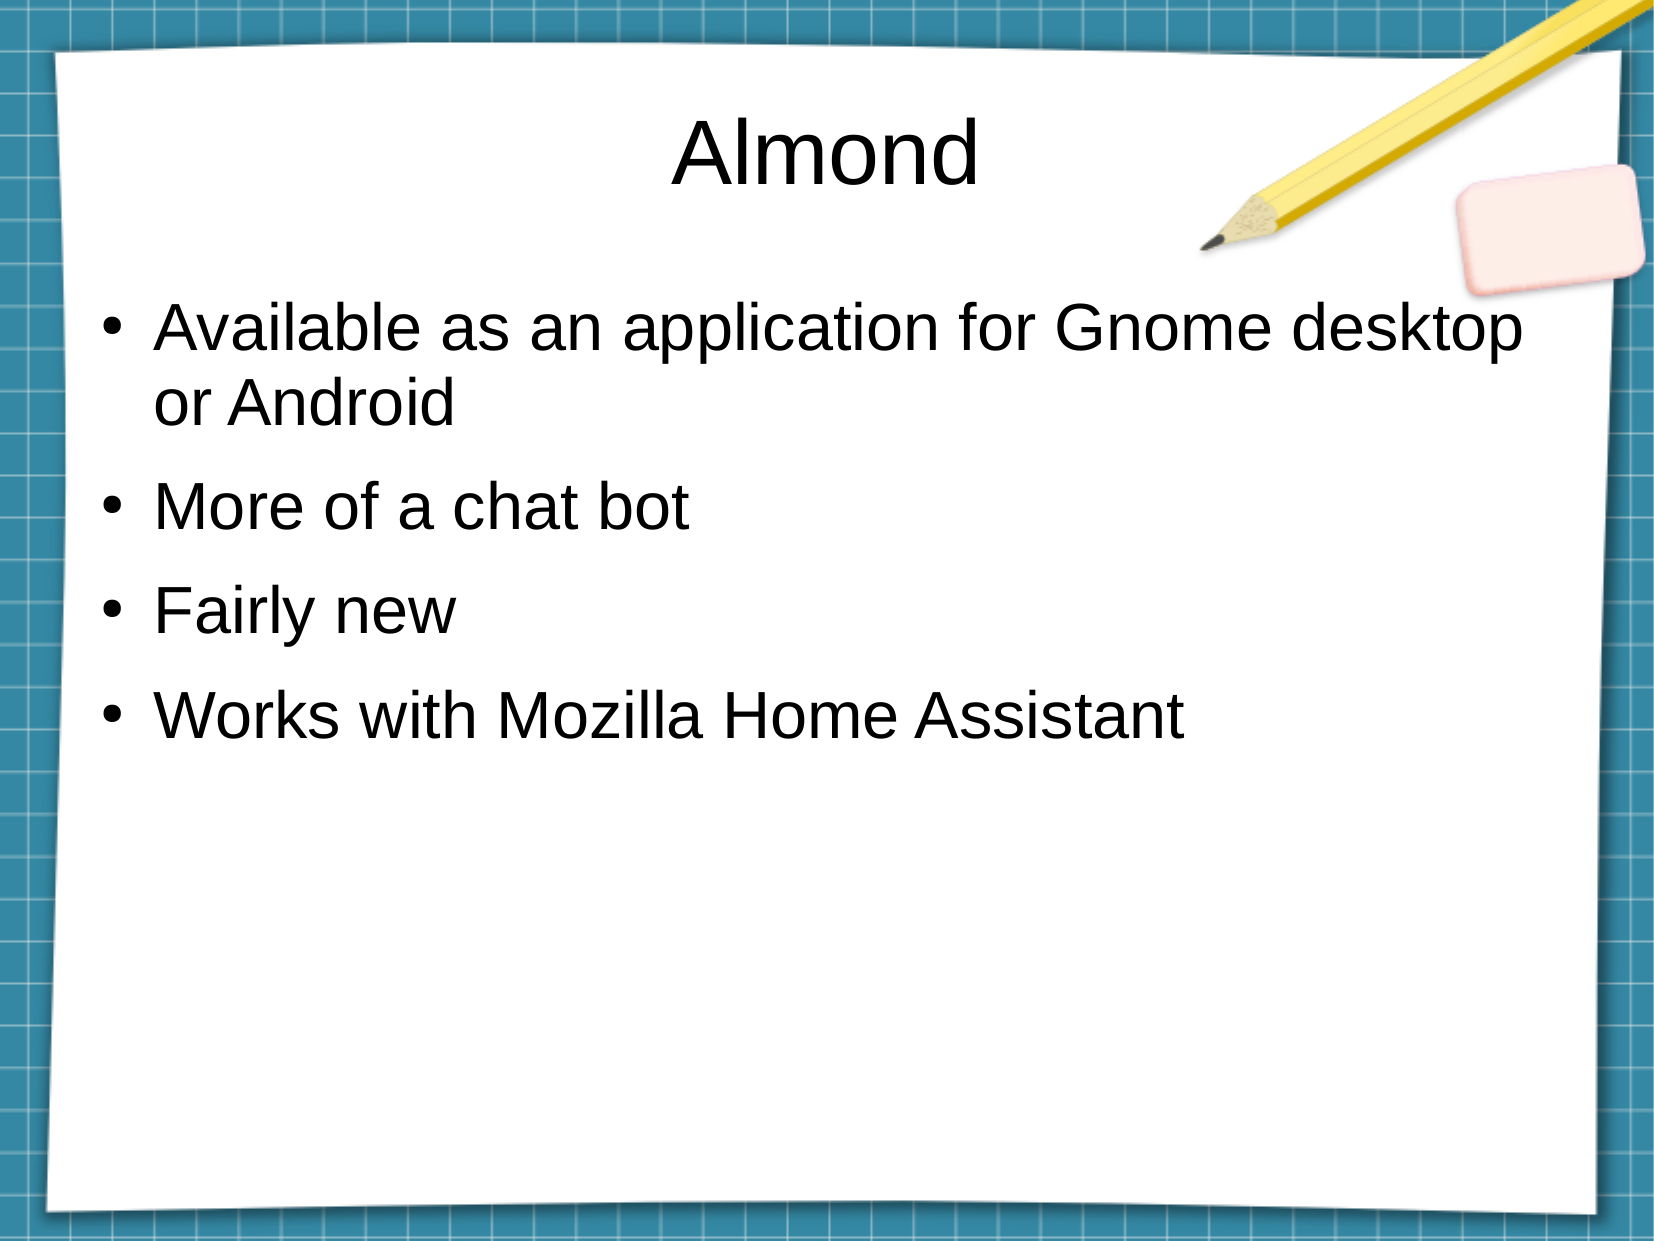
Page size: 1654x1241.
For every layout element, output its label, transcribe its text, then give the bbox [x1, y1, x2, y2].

title Almond [82, 49, 1571, 257]
picture [0, 0, 1654, 1241]
list Available as an application for Gnome desktop or Android More of a chat bot Fairly new Works with Mozilla Home Assistant [82, 290, 1571, 1010]
